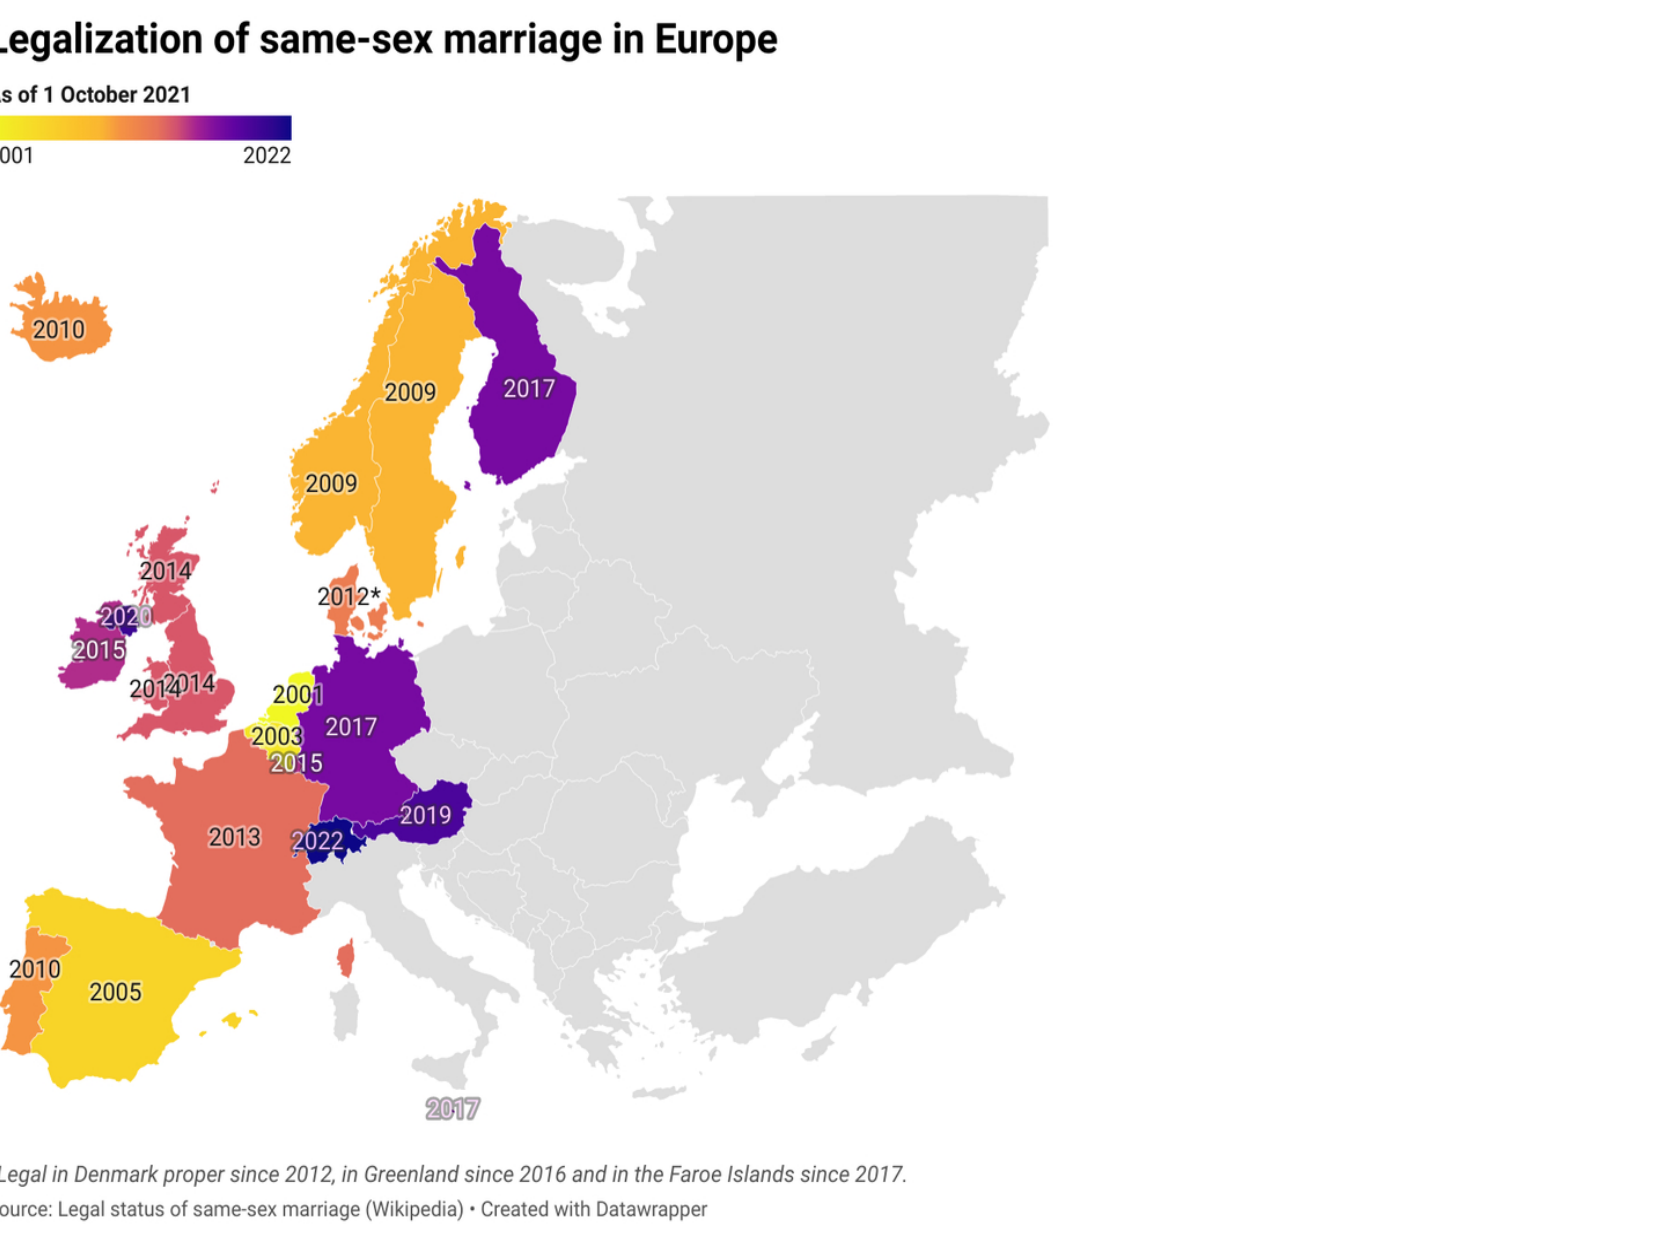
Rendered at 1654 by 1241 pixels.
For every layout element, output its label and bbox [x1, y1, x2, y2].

picture [0, 0, 1080, 1241]
